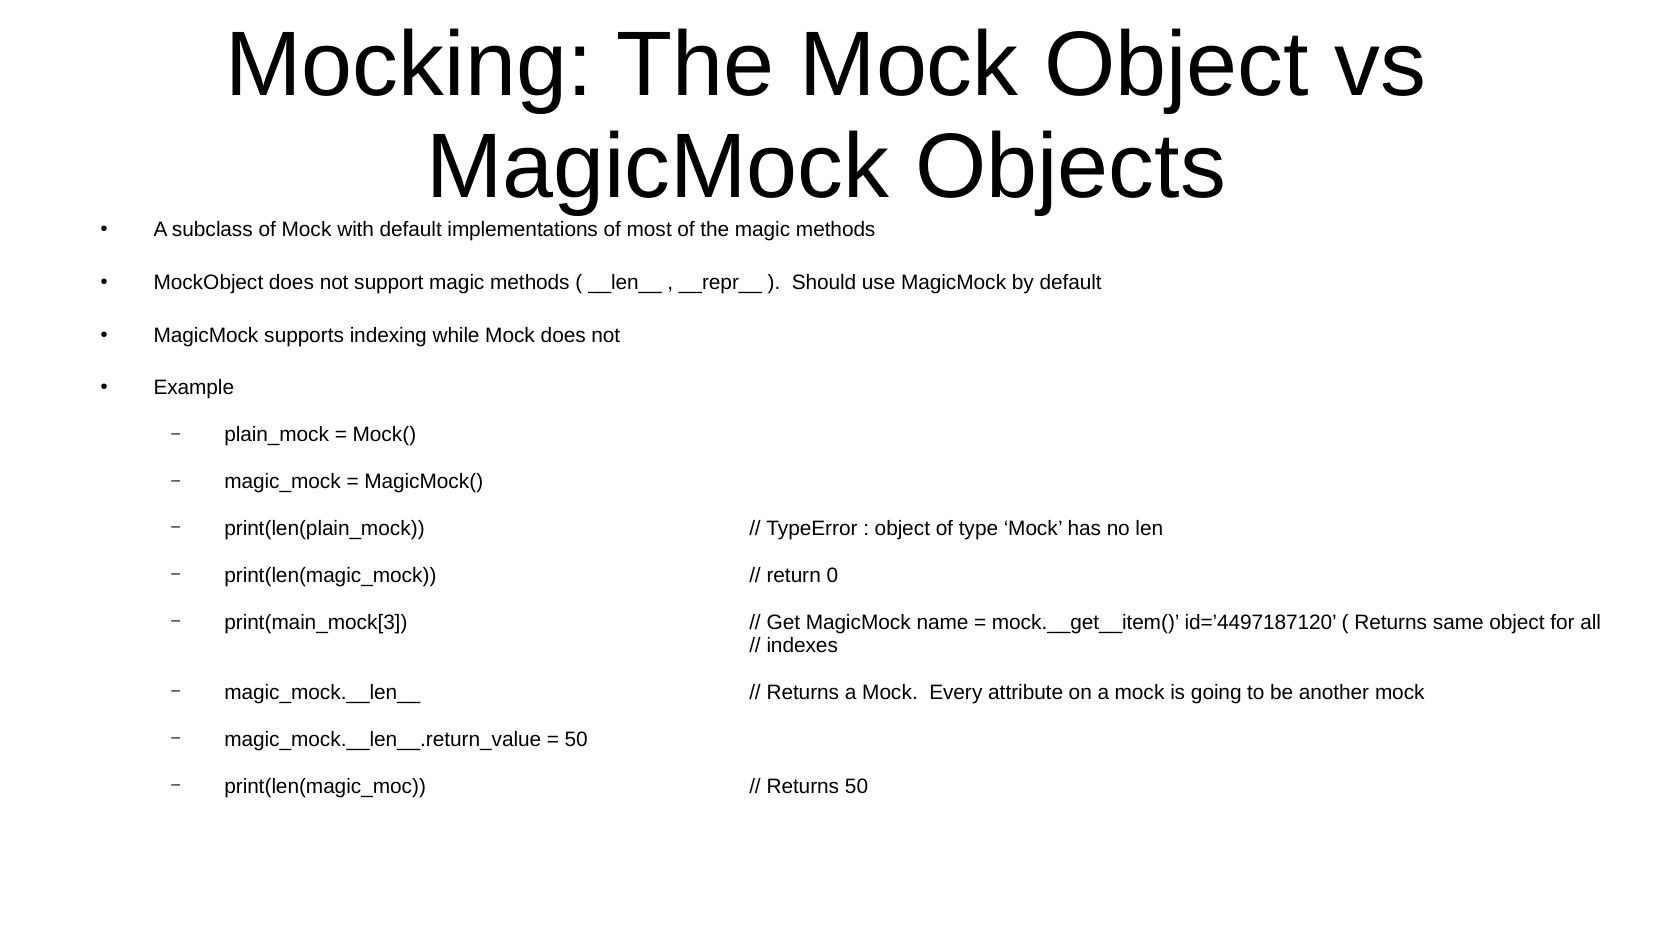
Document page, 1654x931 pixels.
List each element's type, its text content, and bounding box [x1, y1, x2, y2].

title Mocking: The Mock Object vs MagicMock Objects [82, 12, 1571, 217]
list A subclass of Mock with default implementations of most of the magic methods MockObject does not support magic methods ( __len__ , __repr__ ). Should use MagicMock by default MagicMock supports indexing while Mock does not Example plain_mock = Mock() magic_mock = MagicMock() print(len(plain_mock)) // TypeError : object of type ‘Mock’ has no len print(len(magic_mock)) // return 0 print(main_mock[3]) // Get MagicMock name = mock.__get__item()’ id=’4497187120’ ( Returns same object for all // indexes magic_mock.__len__ // Returns a Mock. Every attribute on a mock is going to be another mock magic_mock.__len__.return_value = 50 print(len(magic_moc)) // Returns 50 [82, 217, 1621, 916]
